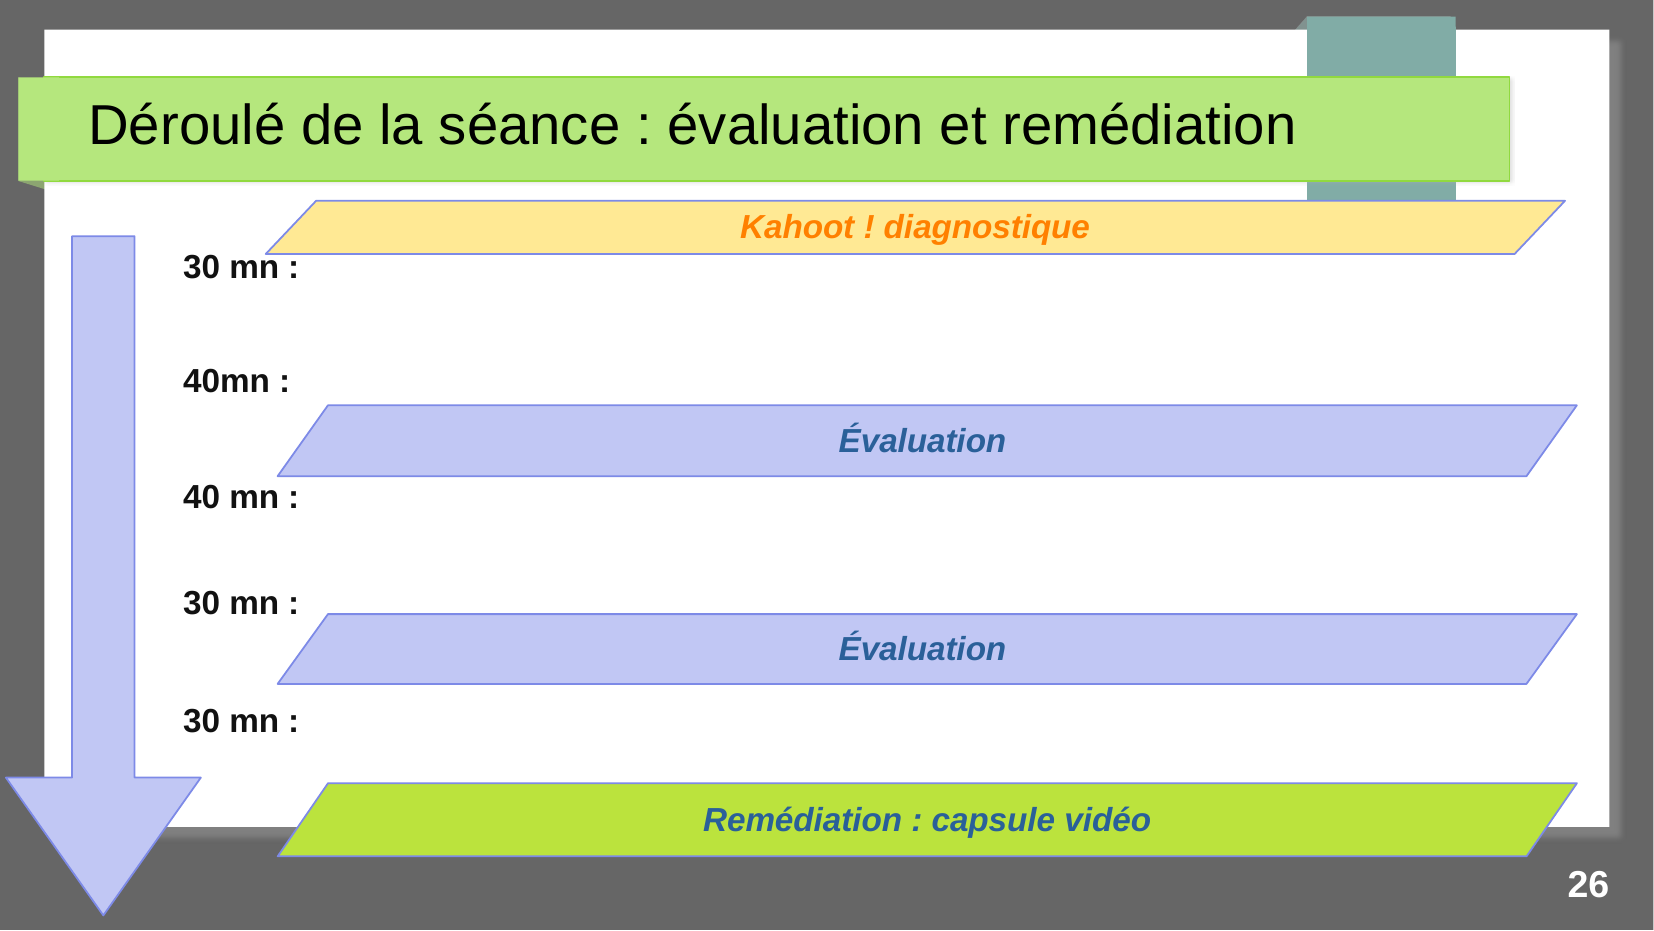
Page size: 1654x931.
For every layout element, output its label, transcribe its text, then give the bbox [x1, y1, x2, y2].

text_box Évaluation [277, 614, 1577, 684]
title Déroulé de la séance : évaluation et remédiation [88, 73, 1506, 178]
text_box [5, 236, 201, 916]
text_box Évaluation [277, 405, 1577, 477]
text_box Remédiation : capsule vidéo [277, 783, 1577, 857]
list 40 mn : [183, 472, 1654, 522]
list 30 mn : [183, 242, 1654, 292]
list 30 mn : [183, 696, 1654, 746]
list 40mn : [183, 356, 1654, 406]
list 30 mn : [183, 578, 1654, 628]
text_box Kahoot ! diagnostique [265, 200, 1566, 254]
text_box <numéro> [974, 856, 1625, 916]
